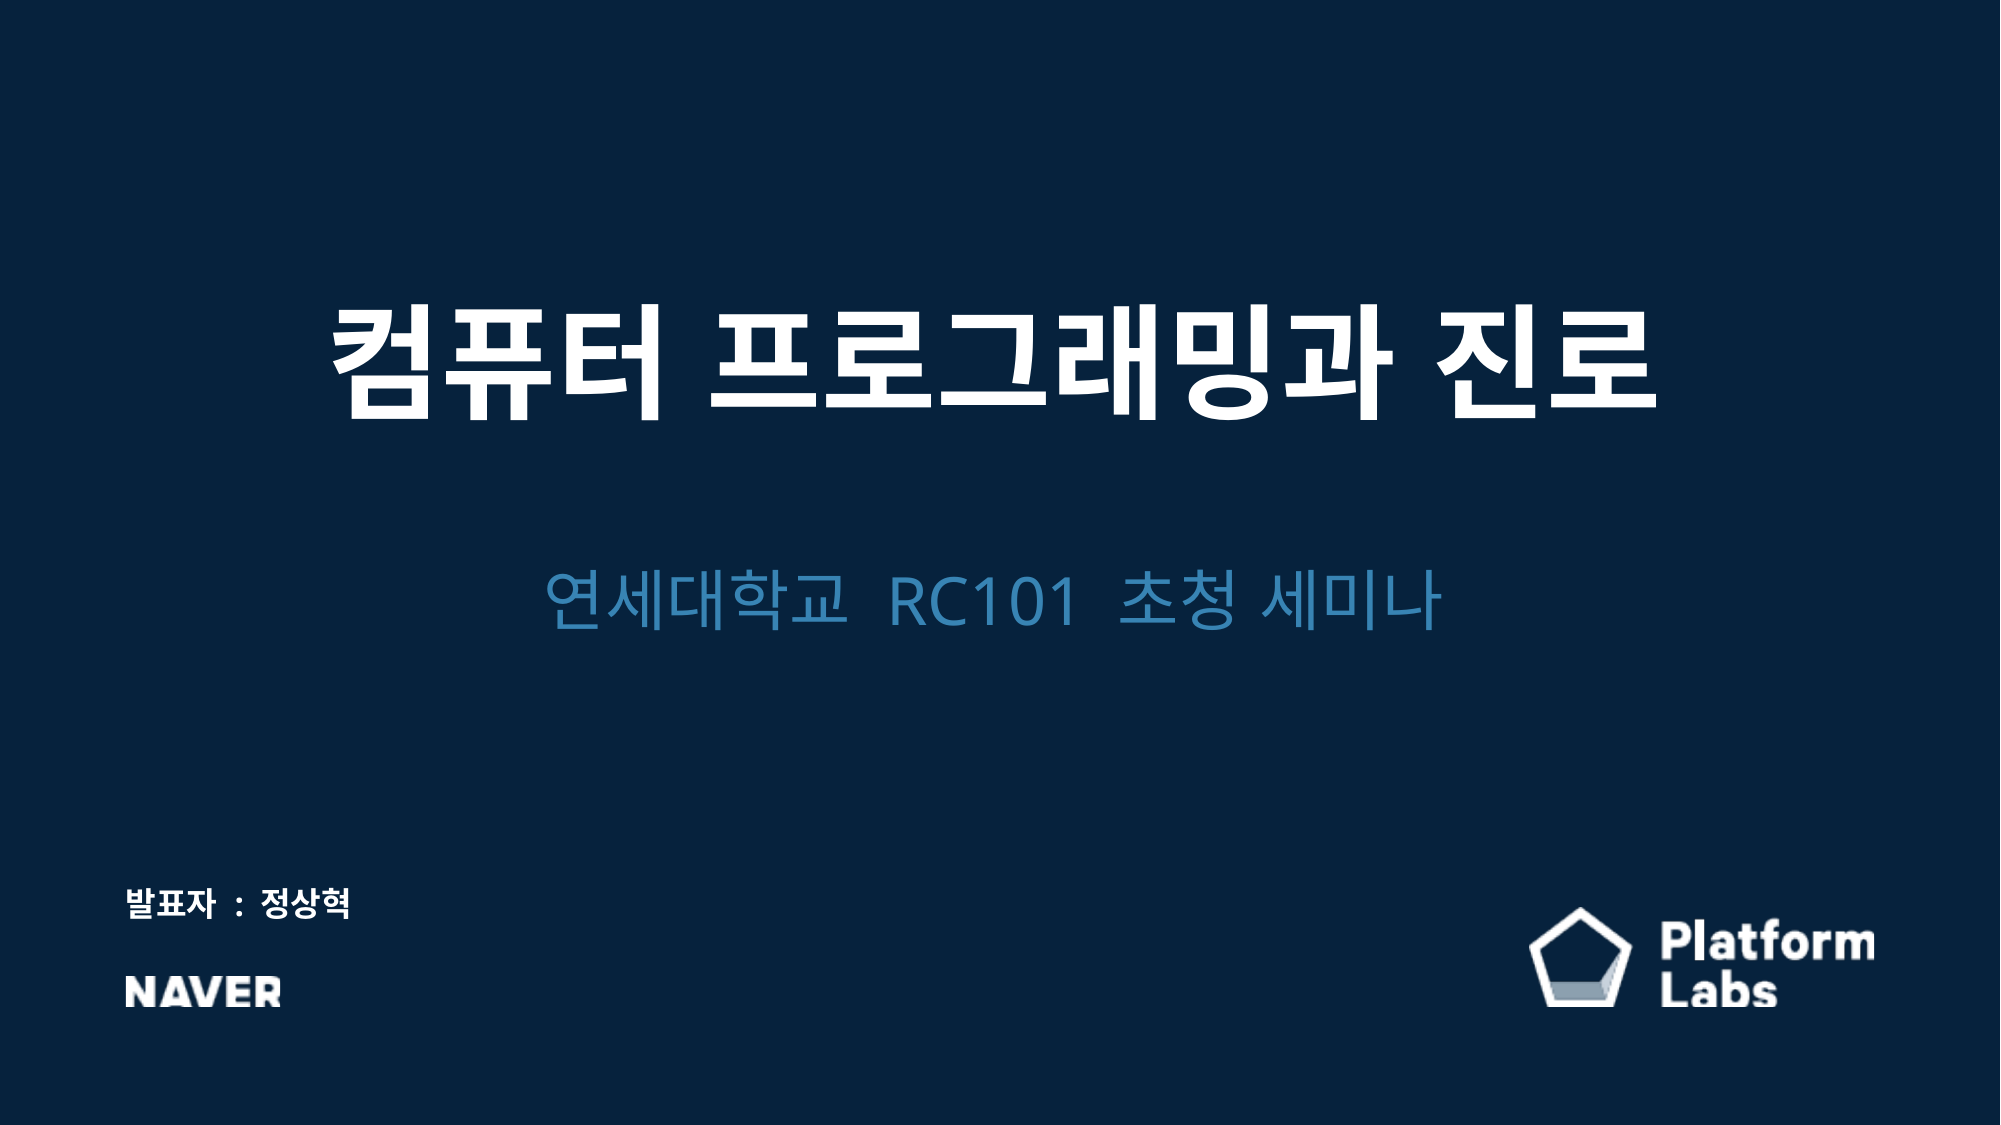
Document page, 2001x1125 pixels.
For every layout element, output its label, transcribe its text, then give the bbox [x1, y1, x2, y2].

subtitle 발표자 : 정상혁 [125, 721, 1030, 923]
picture [1529, 907, 1875, 1007]
picture [125, 976, 281, 1007]
title 컴퓨터 프로그래밍과 진로 연세대학교 RC101 초청 세미나 [119, 284, 1869, 676]
